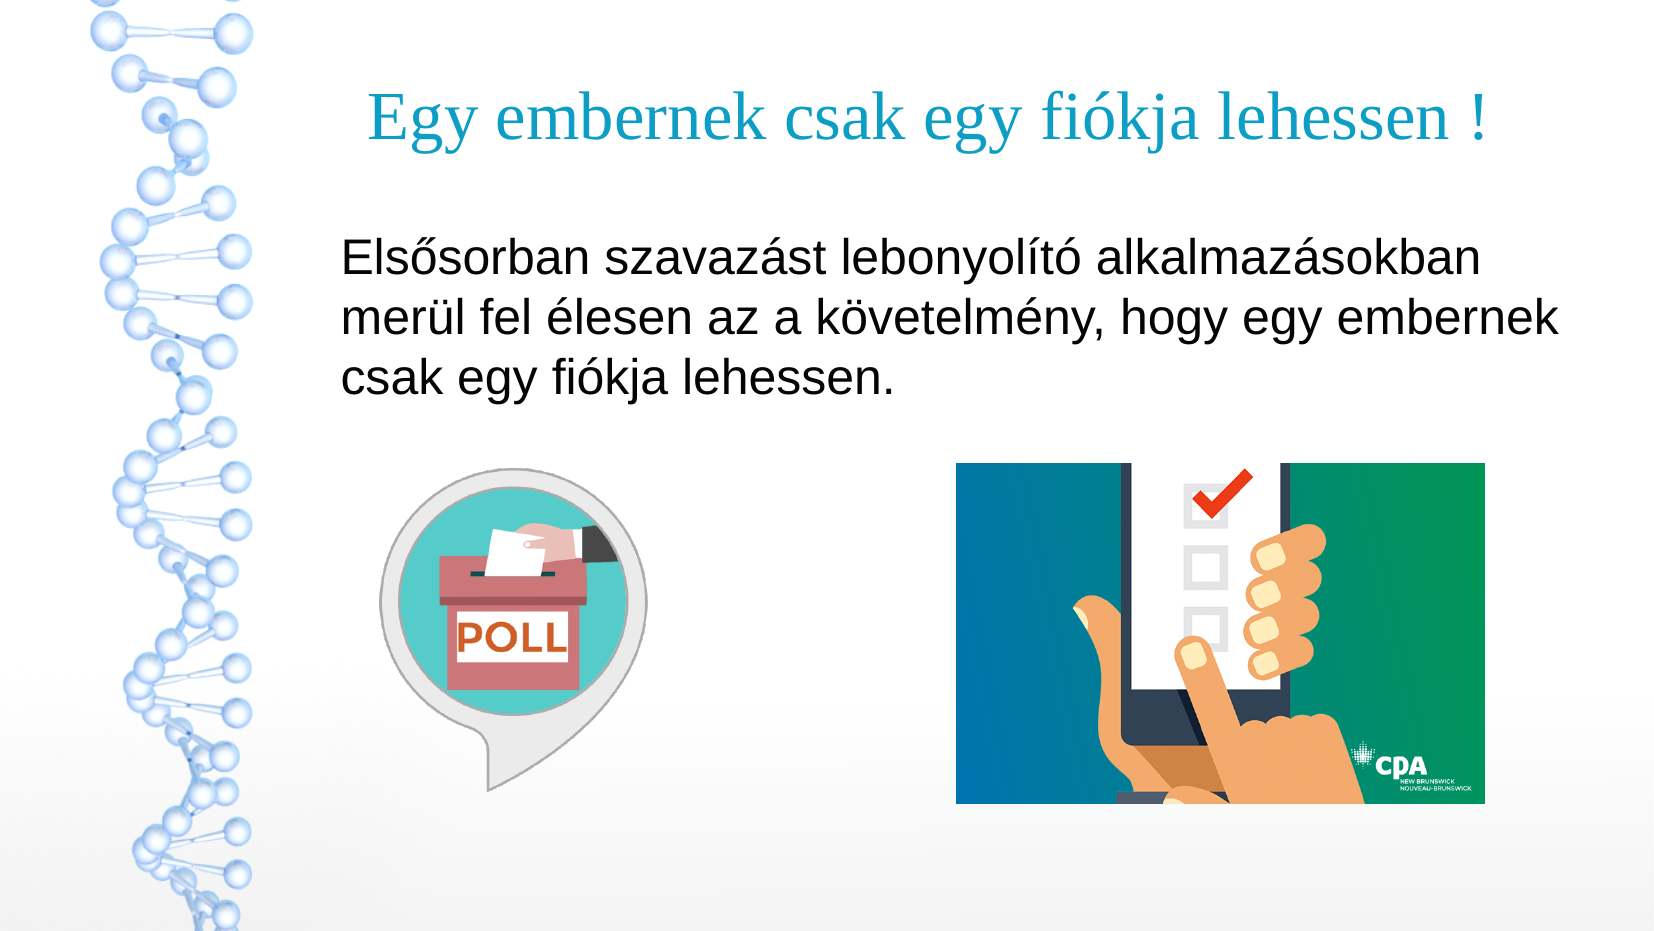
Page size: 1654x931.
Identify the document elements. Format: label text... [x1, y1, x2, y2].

text_box Elsősorban szavazást lebonyolító alkalmazásokban merül fel élesen az a követelmény, hogy egy embernek csak egy fiókja lehessen. [265, 224, 1595, 764]
text_box Egy embernek csak egy fiókja lehessen ! [265, 35, 1595, 189]
picture [0, 0, 1654, 931]
